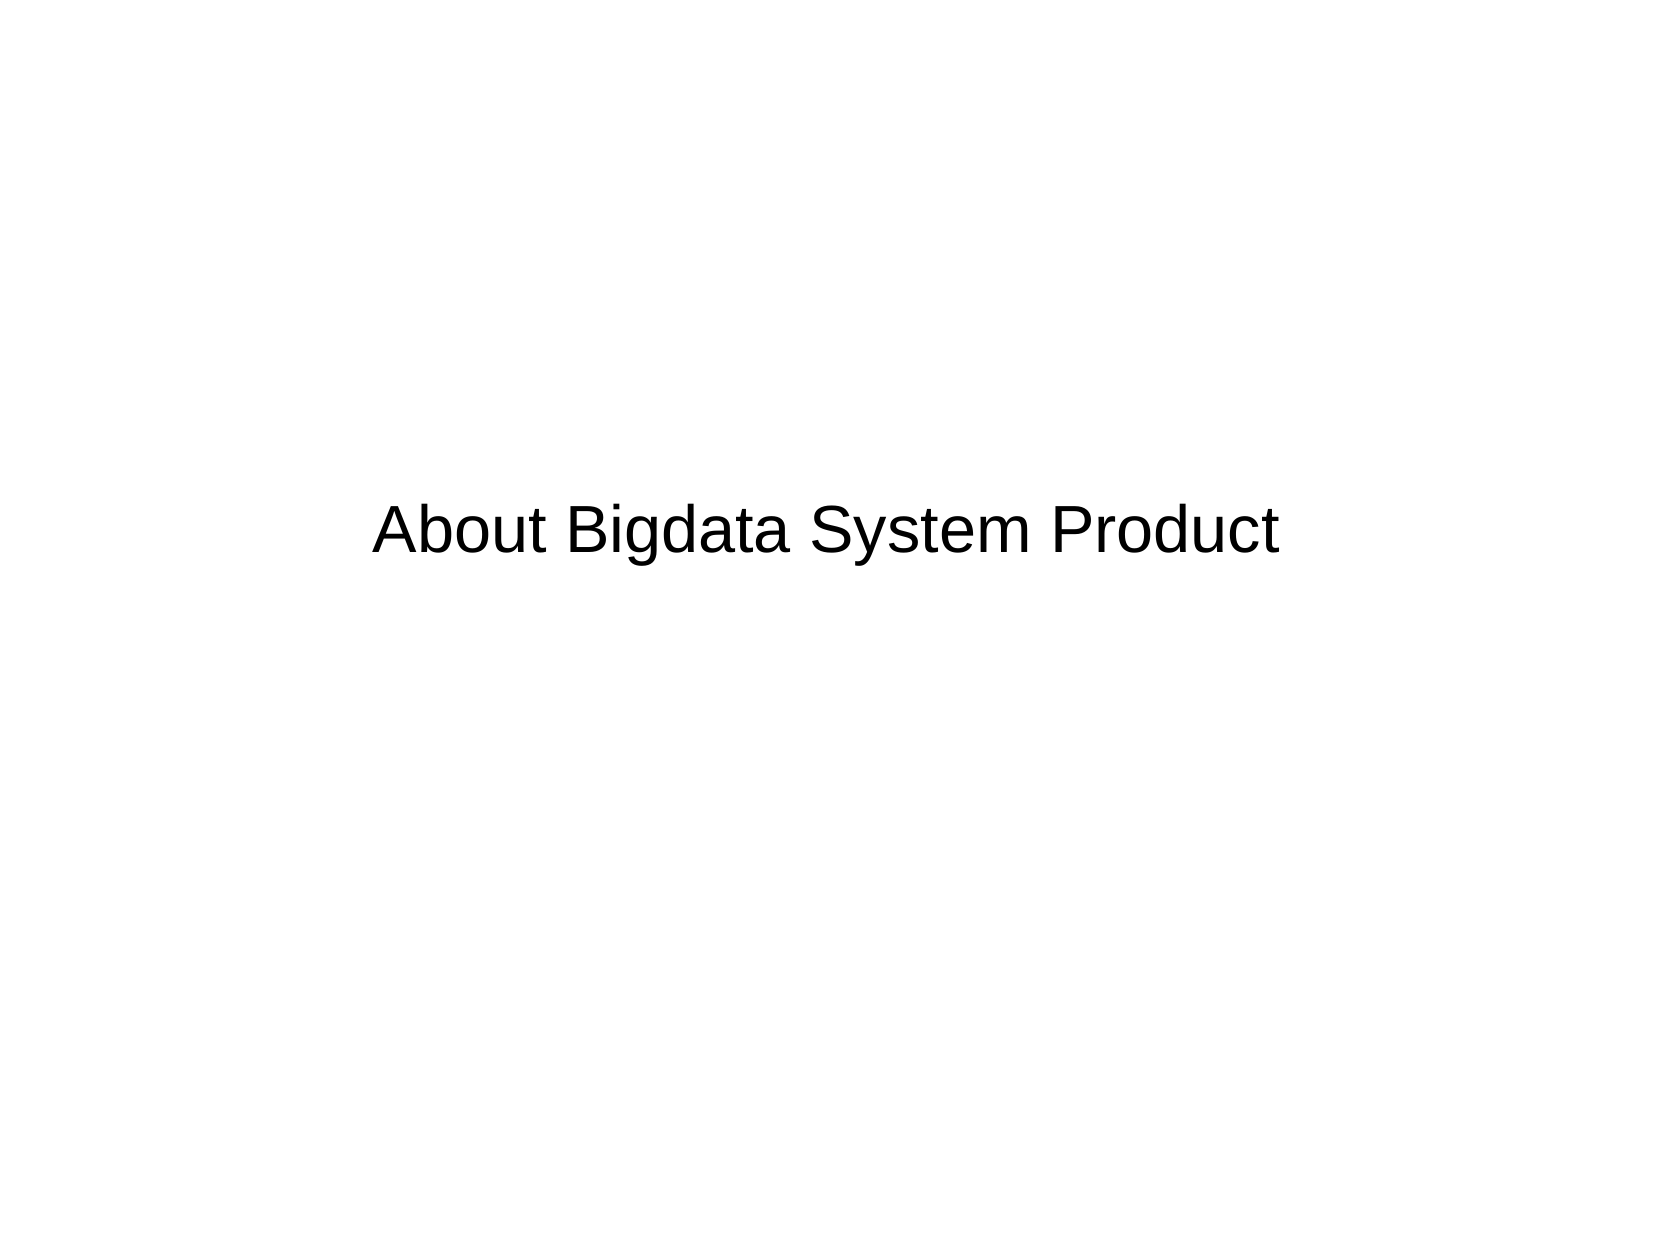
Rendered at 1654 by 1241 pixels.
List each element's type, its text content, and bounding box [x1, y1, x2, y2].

subtitle About Bigdata System Product [82, 49, 1571, 1010]
